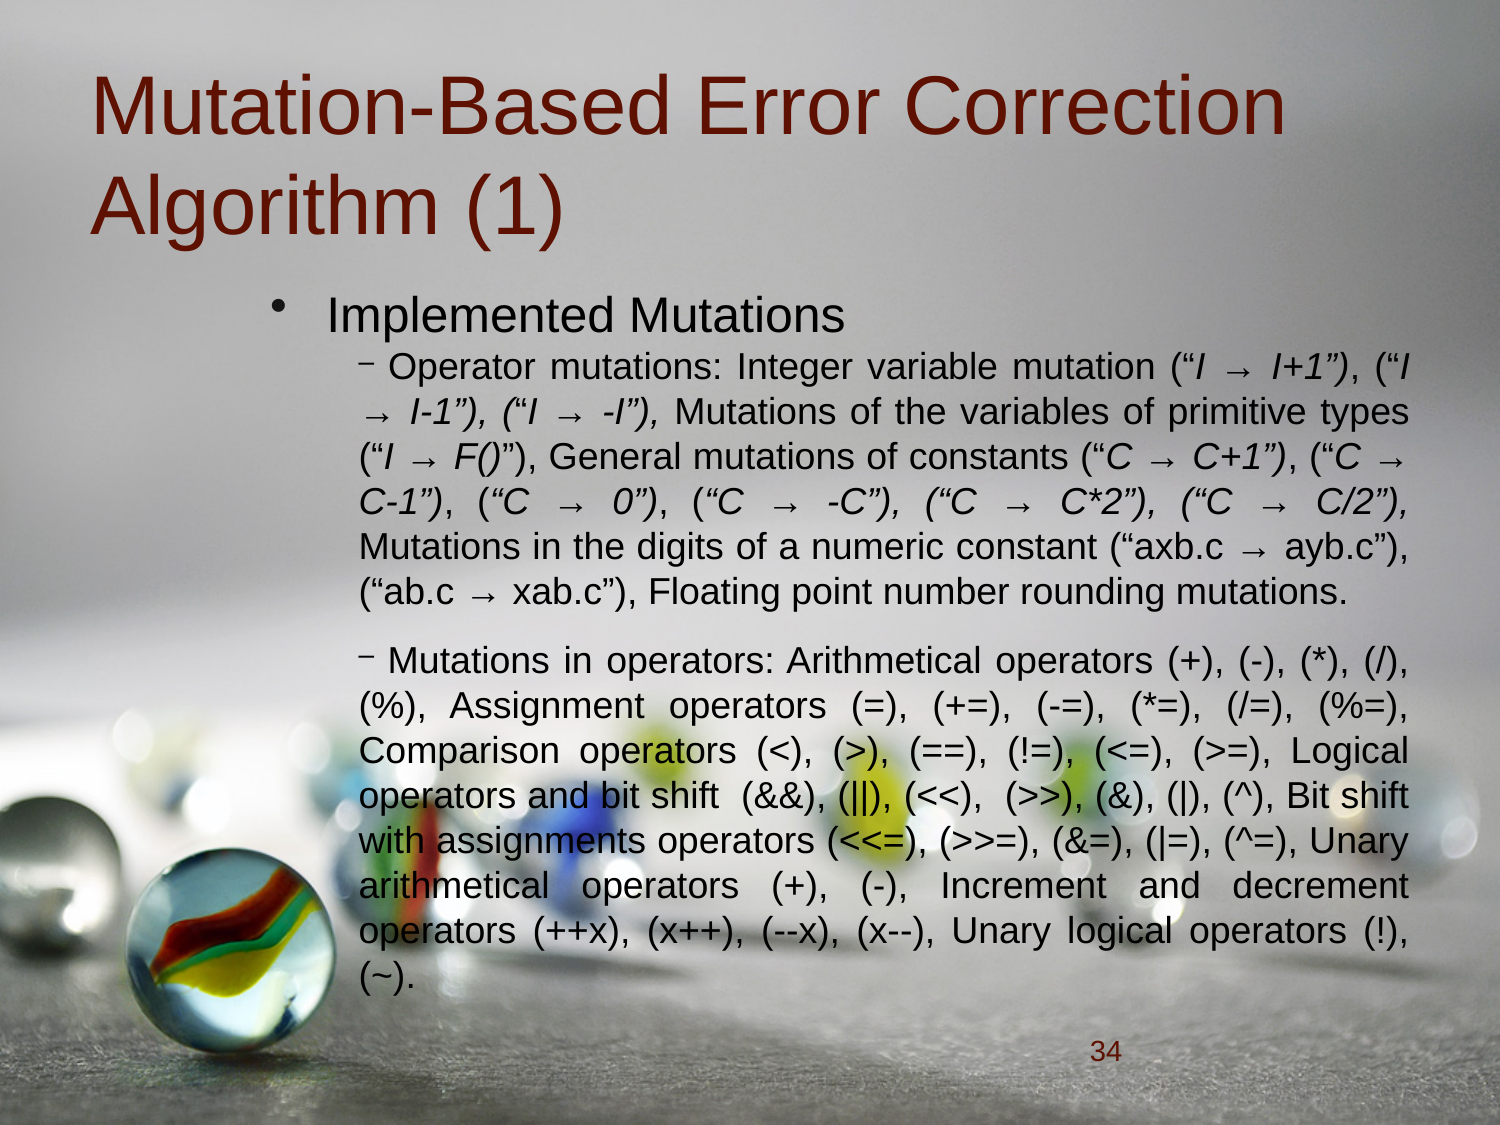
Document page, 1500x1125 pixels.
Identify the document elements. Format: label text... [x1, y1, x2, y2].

picture [0, 0, 1500, 1125]
list Implemented Mutations Operator mutations: Integer variable mutation (“I → I+1”), (“I → I-1”), (“I → -I”), Mutations of the variables of primitive types (“I → F()”), General mutations of constants (“C → C+1”), (“C → C-1”), (“C → 0”), (“C → -C”), (“C → C*2”), (“C → C/2”), Mutations in the digits of a numeric constant (“axb.c → ayb.c”), (“ab.c → xab.c”), Floating point number rounding mutations. Mutations in operators: Arithmetical operators (+), (-), (*), (/), (%), Assignment operators (=), (+=), (-=), (*=), (/=), (%=), Comparison operators (<), (>), (==), (!=), (<=), (>=), Logical operators and bit shift (&&), (||), (<<), (>>), (&), (|), (^), Bit shift with assignments operators (<<=), (>>=), (&=), (|=), (^=), Unary arithmetical operators (+), (-), Increment and decrement operators (++x), (x++), (--x), (x--), Unary logical operators (!), (~). [255, 274, 1425, 1066]
title Mutation-Based Error Correction Algorithm (1) [75, 57, 1425, 245]
